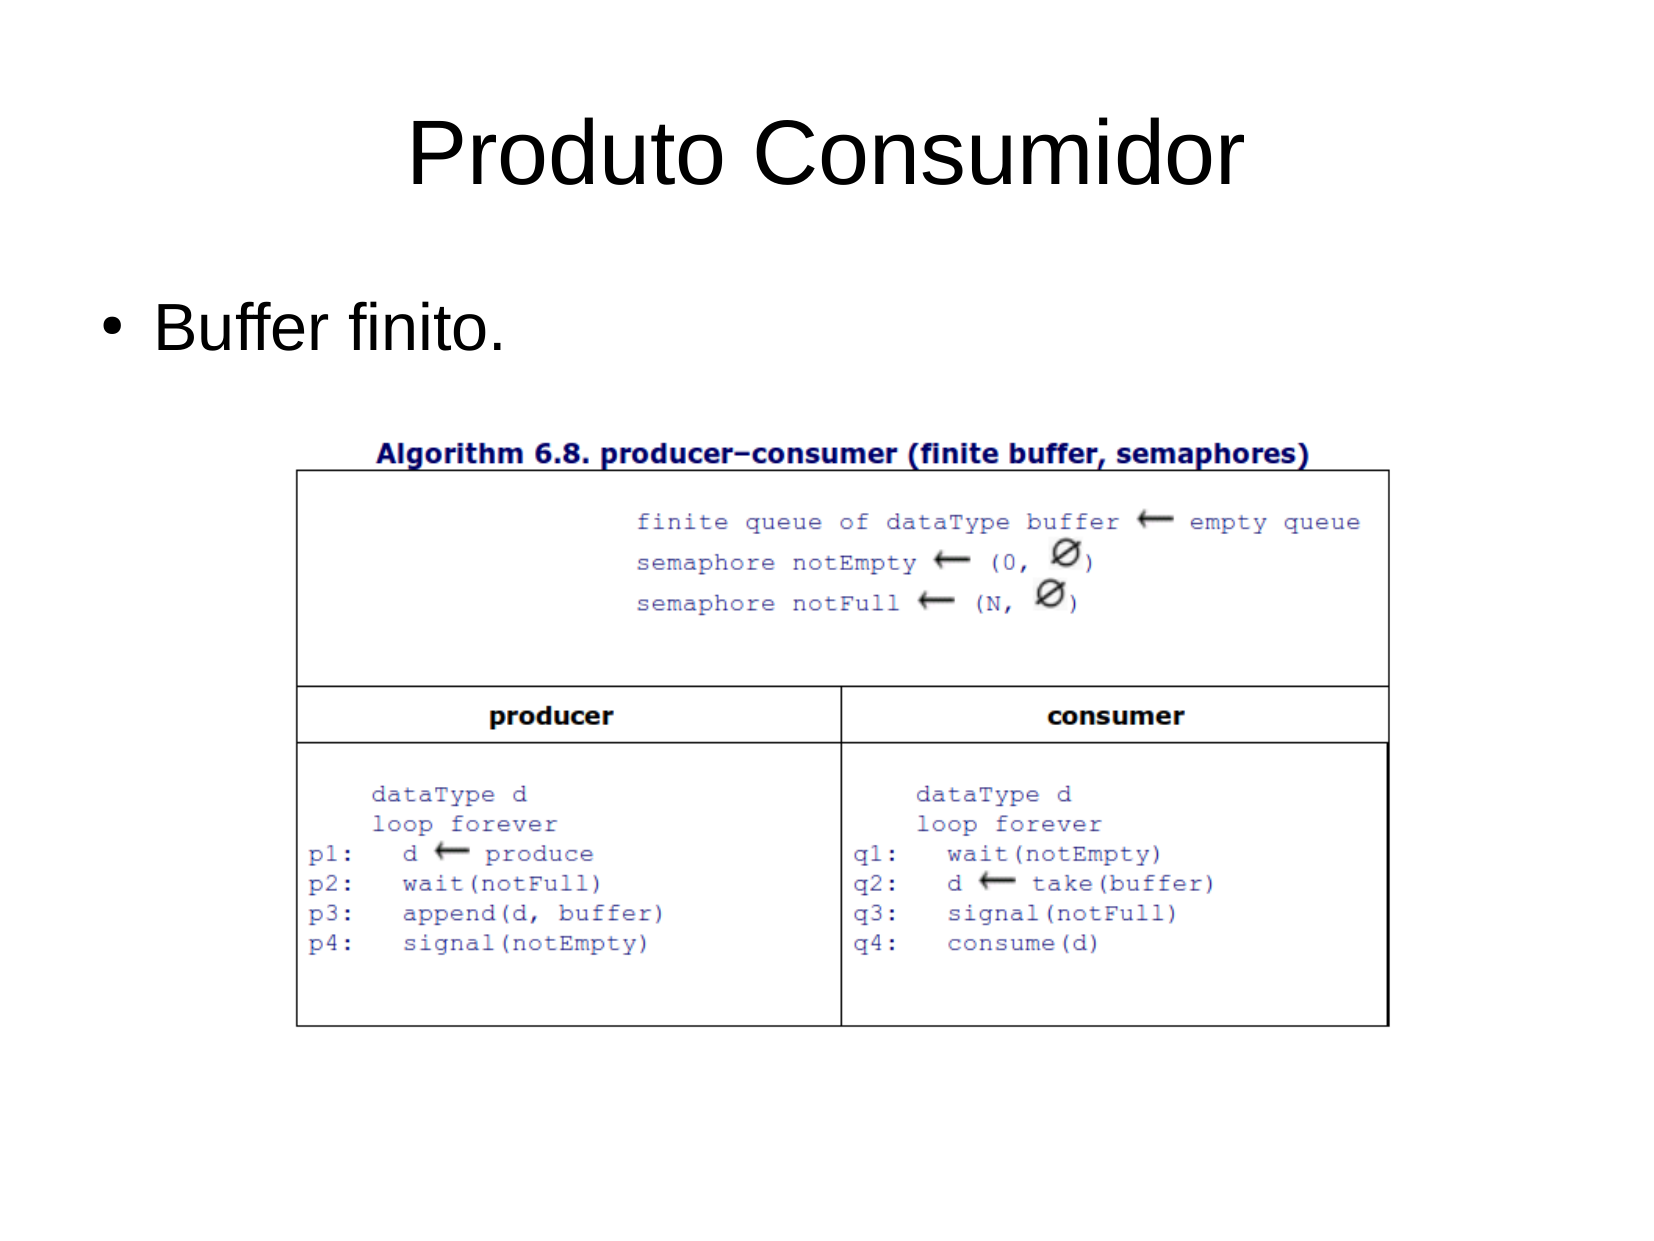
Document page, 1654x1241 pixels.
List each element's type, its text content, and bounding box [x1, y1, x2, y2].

title Produto Consumidor [82, 49, 1571, 257]
picture [276, 426, 1426, 1049]
list Buffer finito. [82, 290, 1538, 1010]
